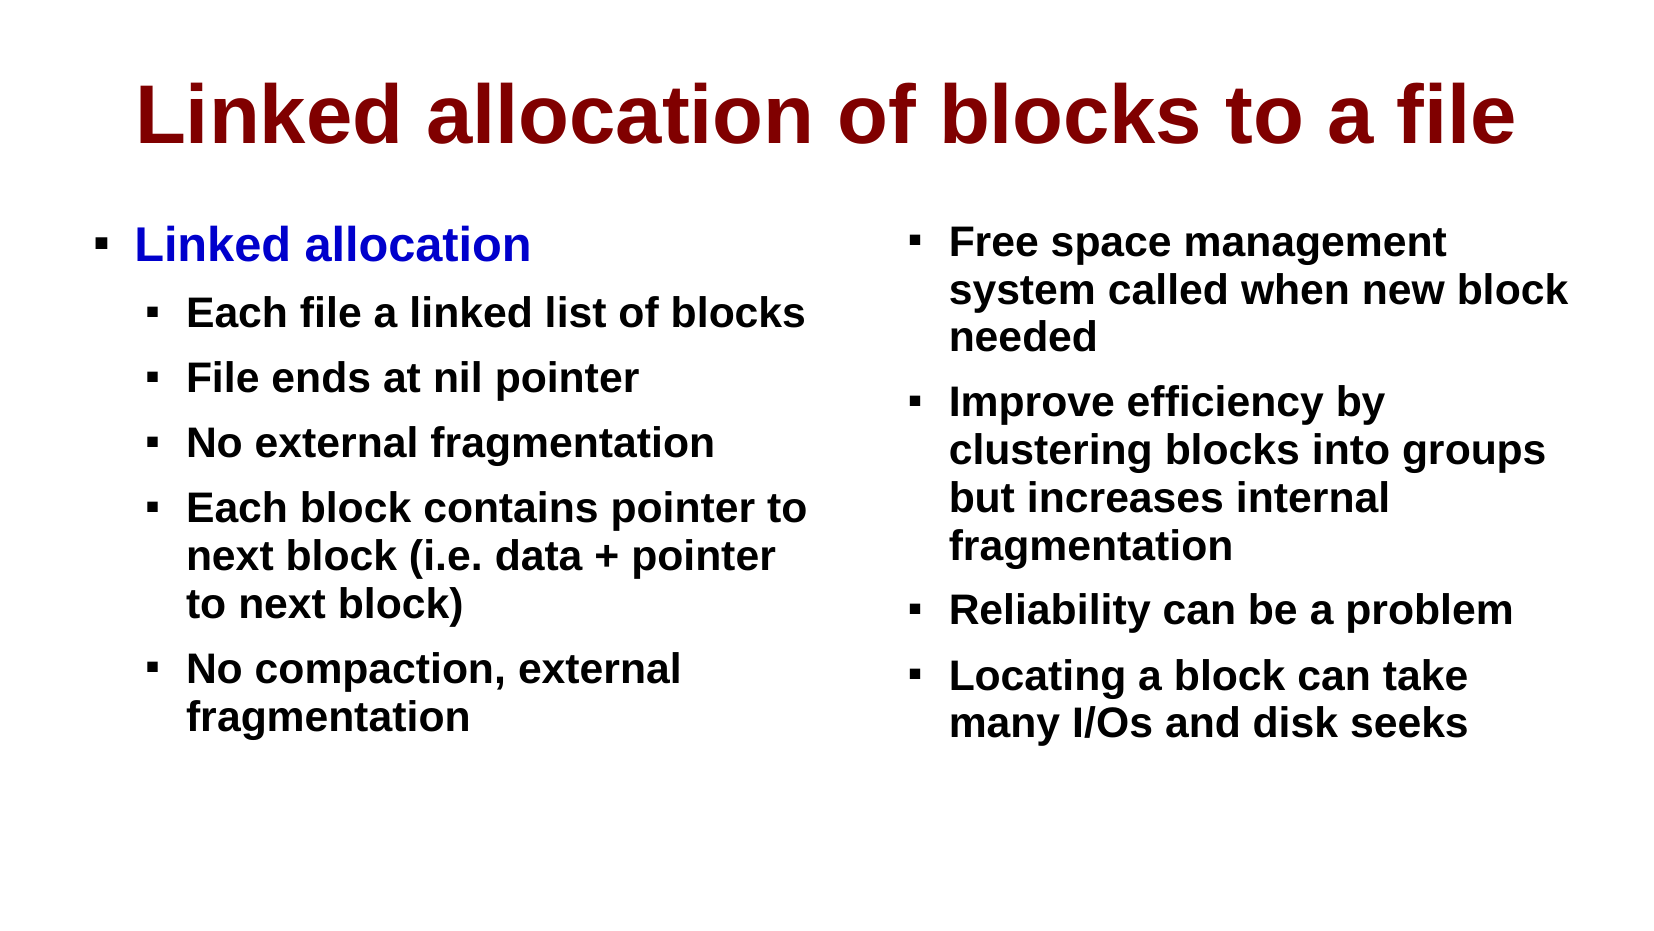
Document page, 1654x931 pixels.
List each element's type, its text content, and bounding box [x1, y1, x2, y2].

title Linked allocation of blocks to a file [82, 37, 1571, 193]
list Linked allocation Each file a linked list of blocks File ends at nil pointer No external fragmentation Each block contains pointer to next block (i.e. data + pointer to next block) No compaction, external fragmentation [82, 217, 809, 757]
list Free space management system called when new block needed Improve efficiency by clustering blocks into groups but increases internal fragmentation Reliability can be a problem Locating a block can take many I/Os and disk seeks [845, 217, 1572, 757]
